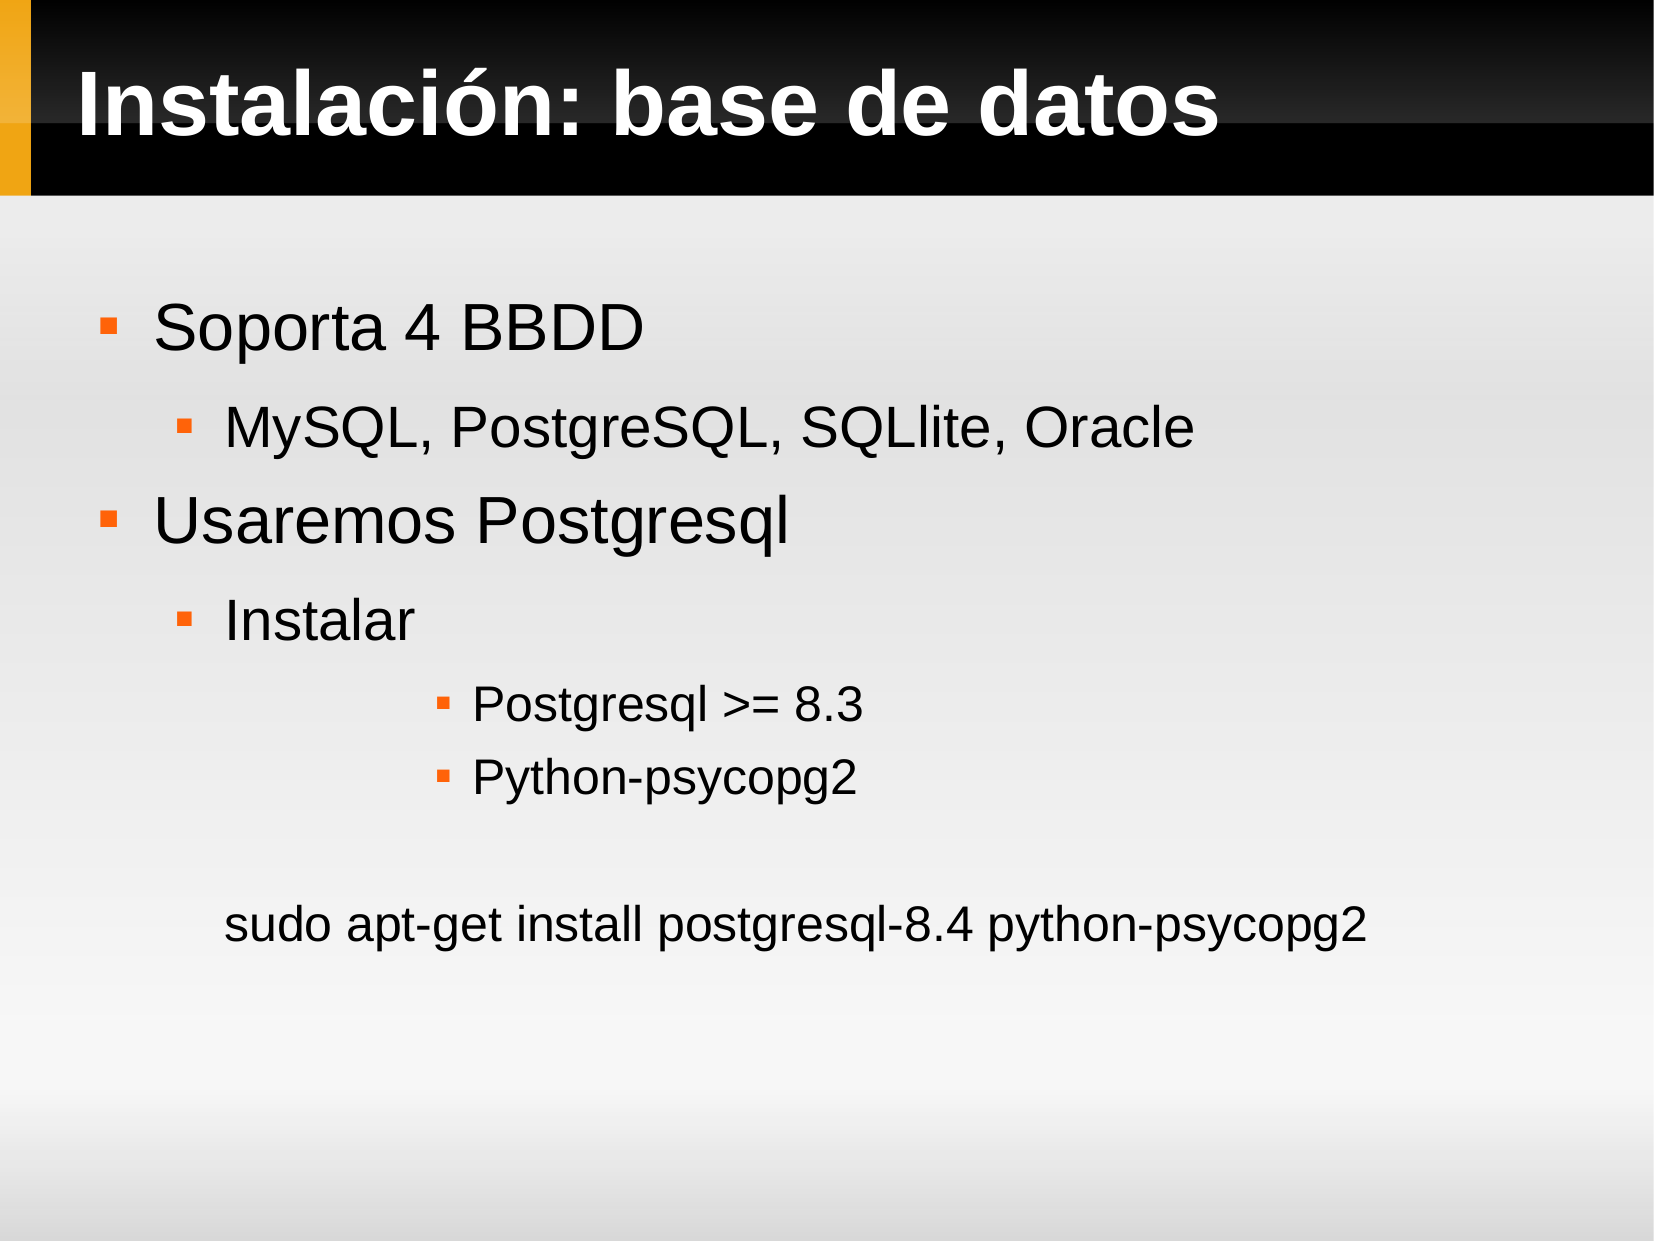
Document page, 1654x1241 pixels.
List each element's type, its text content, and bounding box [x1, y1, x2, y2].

picture [0, 0, 1654, 1241]
list Soporta 4 BBDD MySQL, PostgreSQL, SQLlite, Oracle Usaremos Postgresql Instalar Postgresql >= 8.3 Python-psycopg2 sudo apt-get install postgresql-8.4 python-psycopg2 [82, 290, 1571, 1109]
title Instalación: base de datos [76, 0, 1565, 208]
